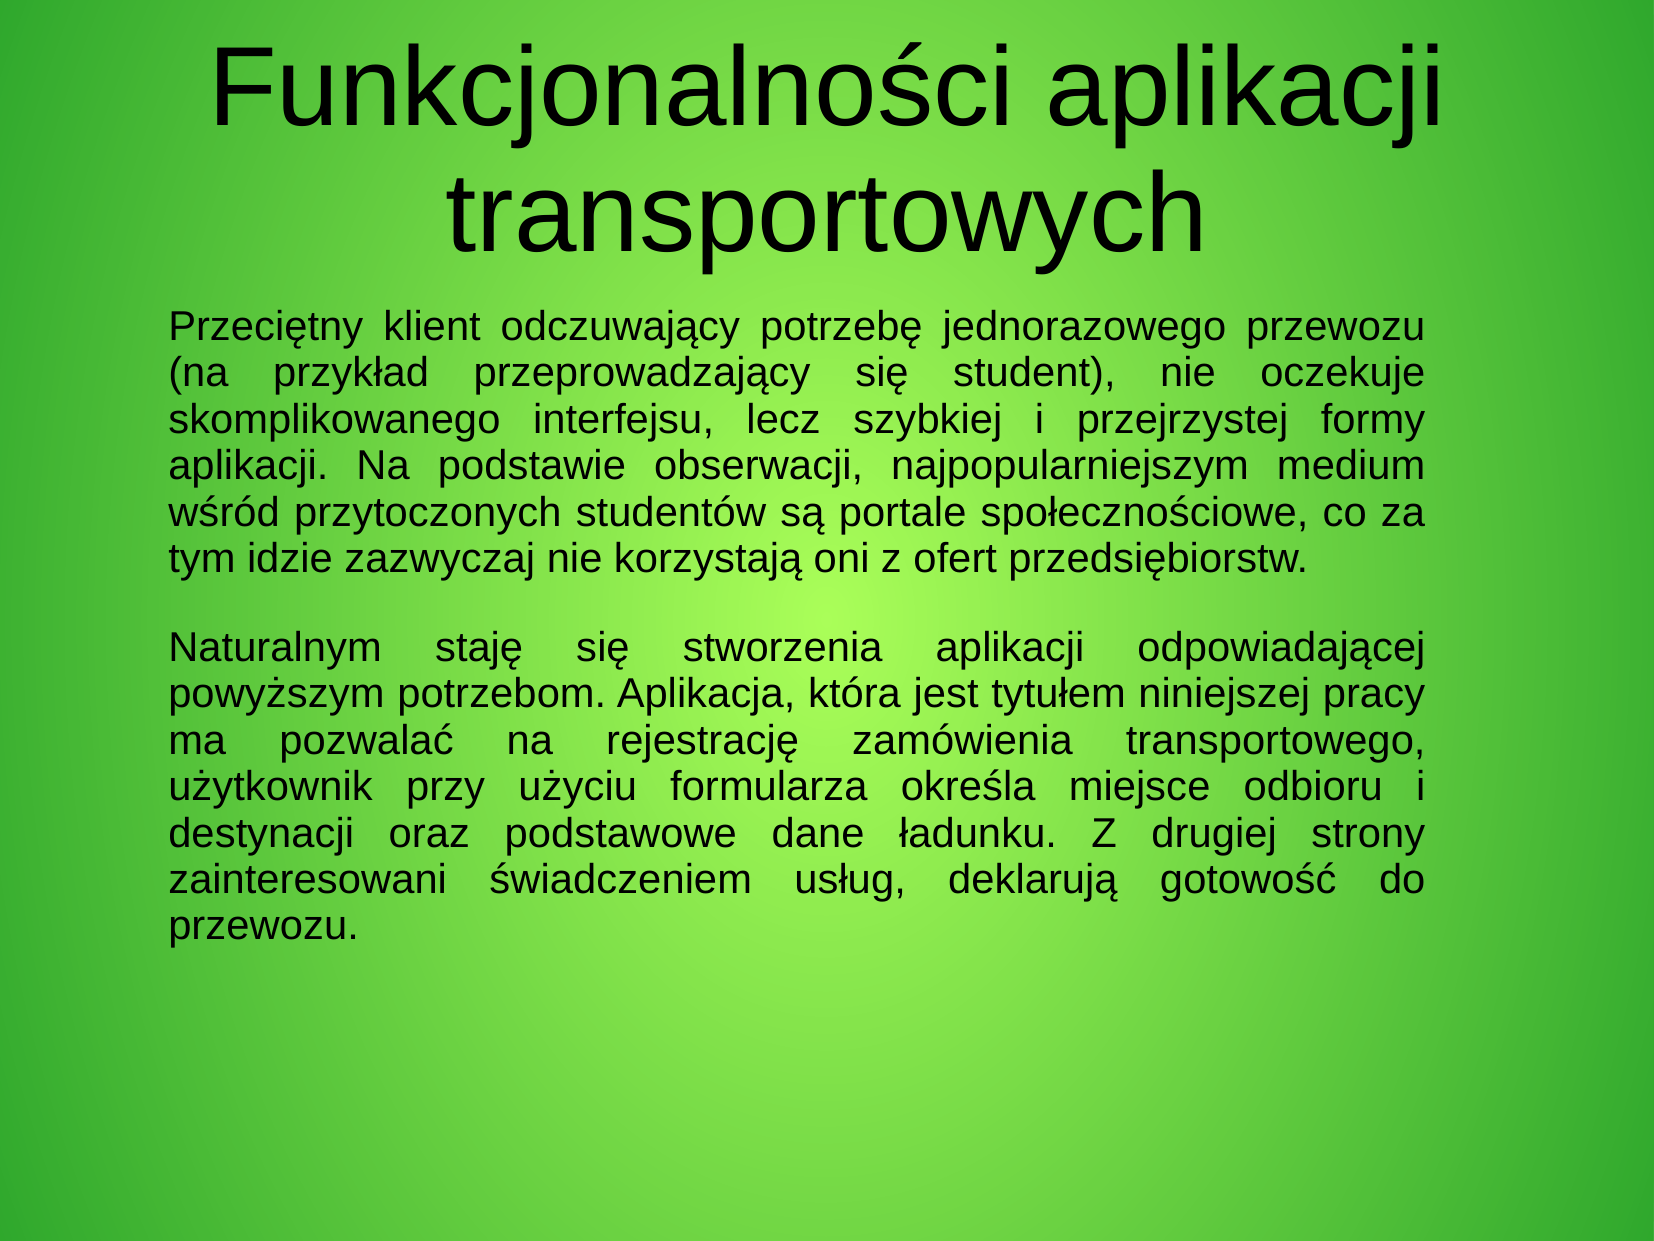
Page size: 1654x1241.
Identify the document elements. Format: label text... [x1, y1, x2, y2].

text_box Przeciętny klient odczuwający potrzebę jednorazowego przewozu (na przykład przeprowadzający się student), nie oczekuje skomplikowanego interfejsu, lecz szybkiej i przejrzystej formy aplikacji. Na podstawie obserwacji, najpopularniejszym medium wśród przytoczonych studentów są portale społecznościowe, co za tym idzie zazwyczaj nie korzystają oni z ofert przedsiębiorstw. Naturalnym staję się stworzenia aplikacji odpowiadającej powyższym potrzebom. Aplikacja, która jest tytułem niniejszej pracy ma pozwalać na rejestrację zamówienia transportowego, użytkownik przy użyciu formularza określa miejsce odbioru i destynacji oraz podstawowe dane ładunku. Z drugiej strony zainteresowani świadczeniem usług, deklarują gotowość do przewozu. [153, 295, 1441, 964]
title Funkcjonalności aplikacji transportowych [82, 23, 1571, 276]
